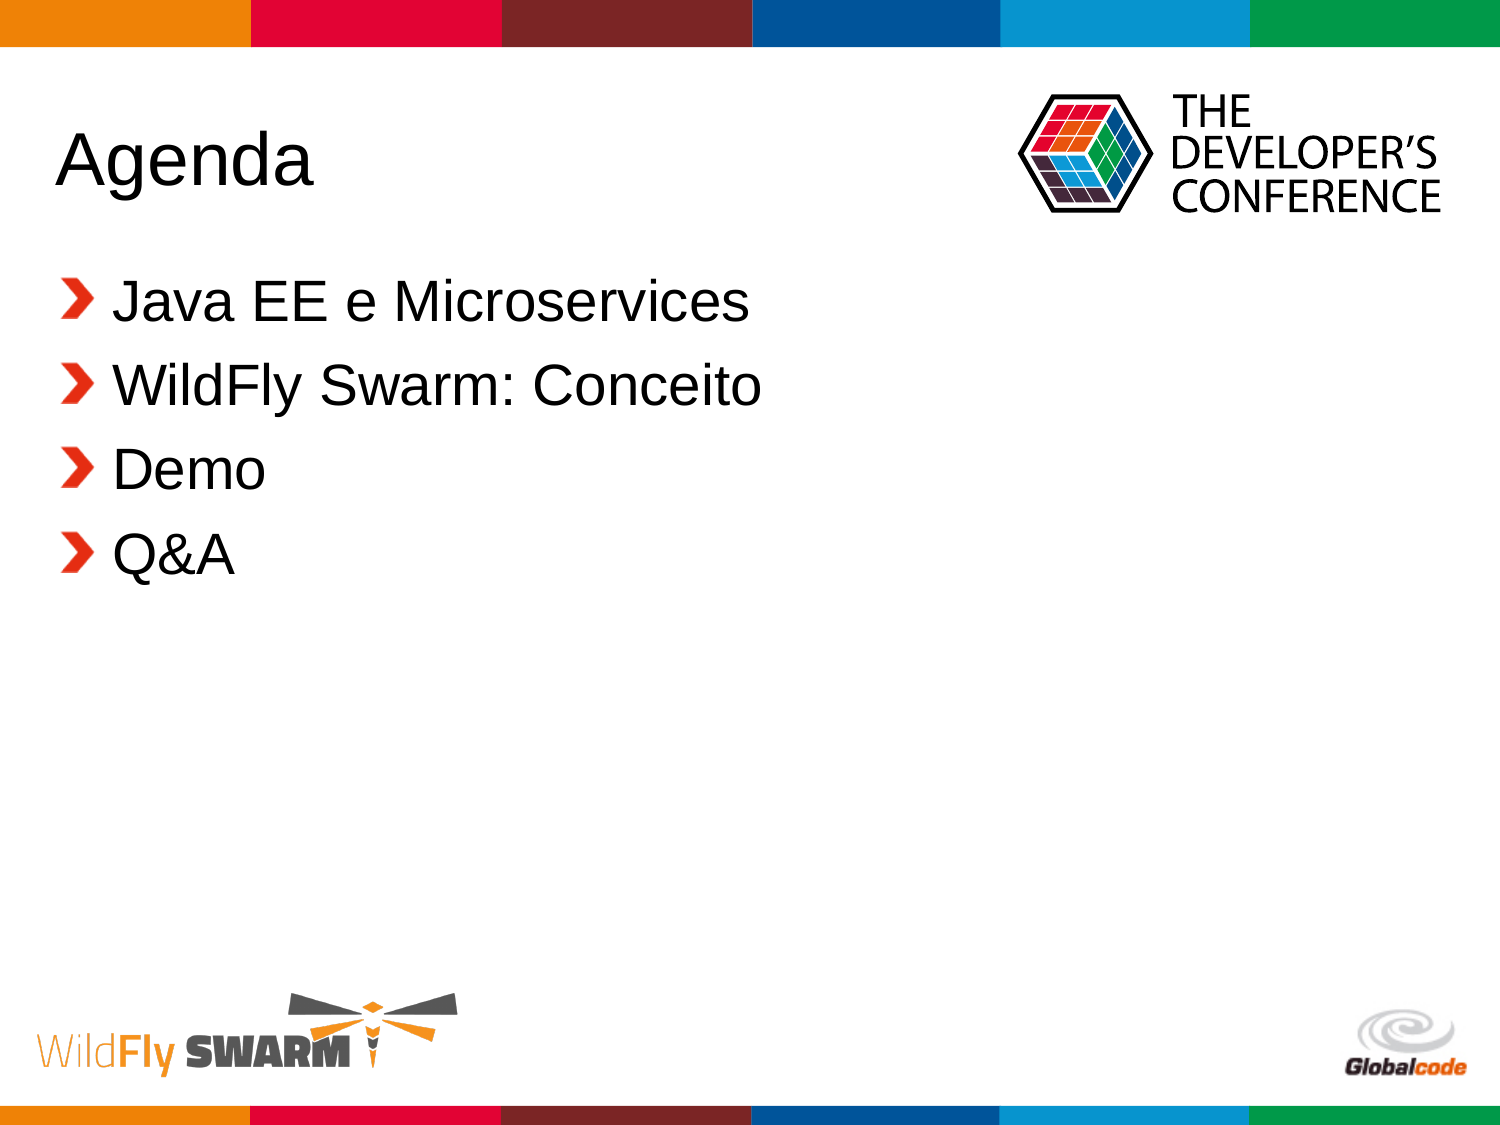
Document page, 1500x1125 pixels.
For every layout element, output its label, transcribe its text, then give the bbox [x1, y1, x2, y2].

picture [28, 974, 466, 1095]
list Java EE e Microservices WildFly Swarm: Conceito Demo Q&A [41, 255, 1459, 1000]
picture [1328, 964, 1486, 1105]
title Agenda [41, 79, 975, 232]
